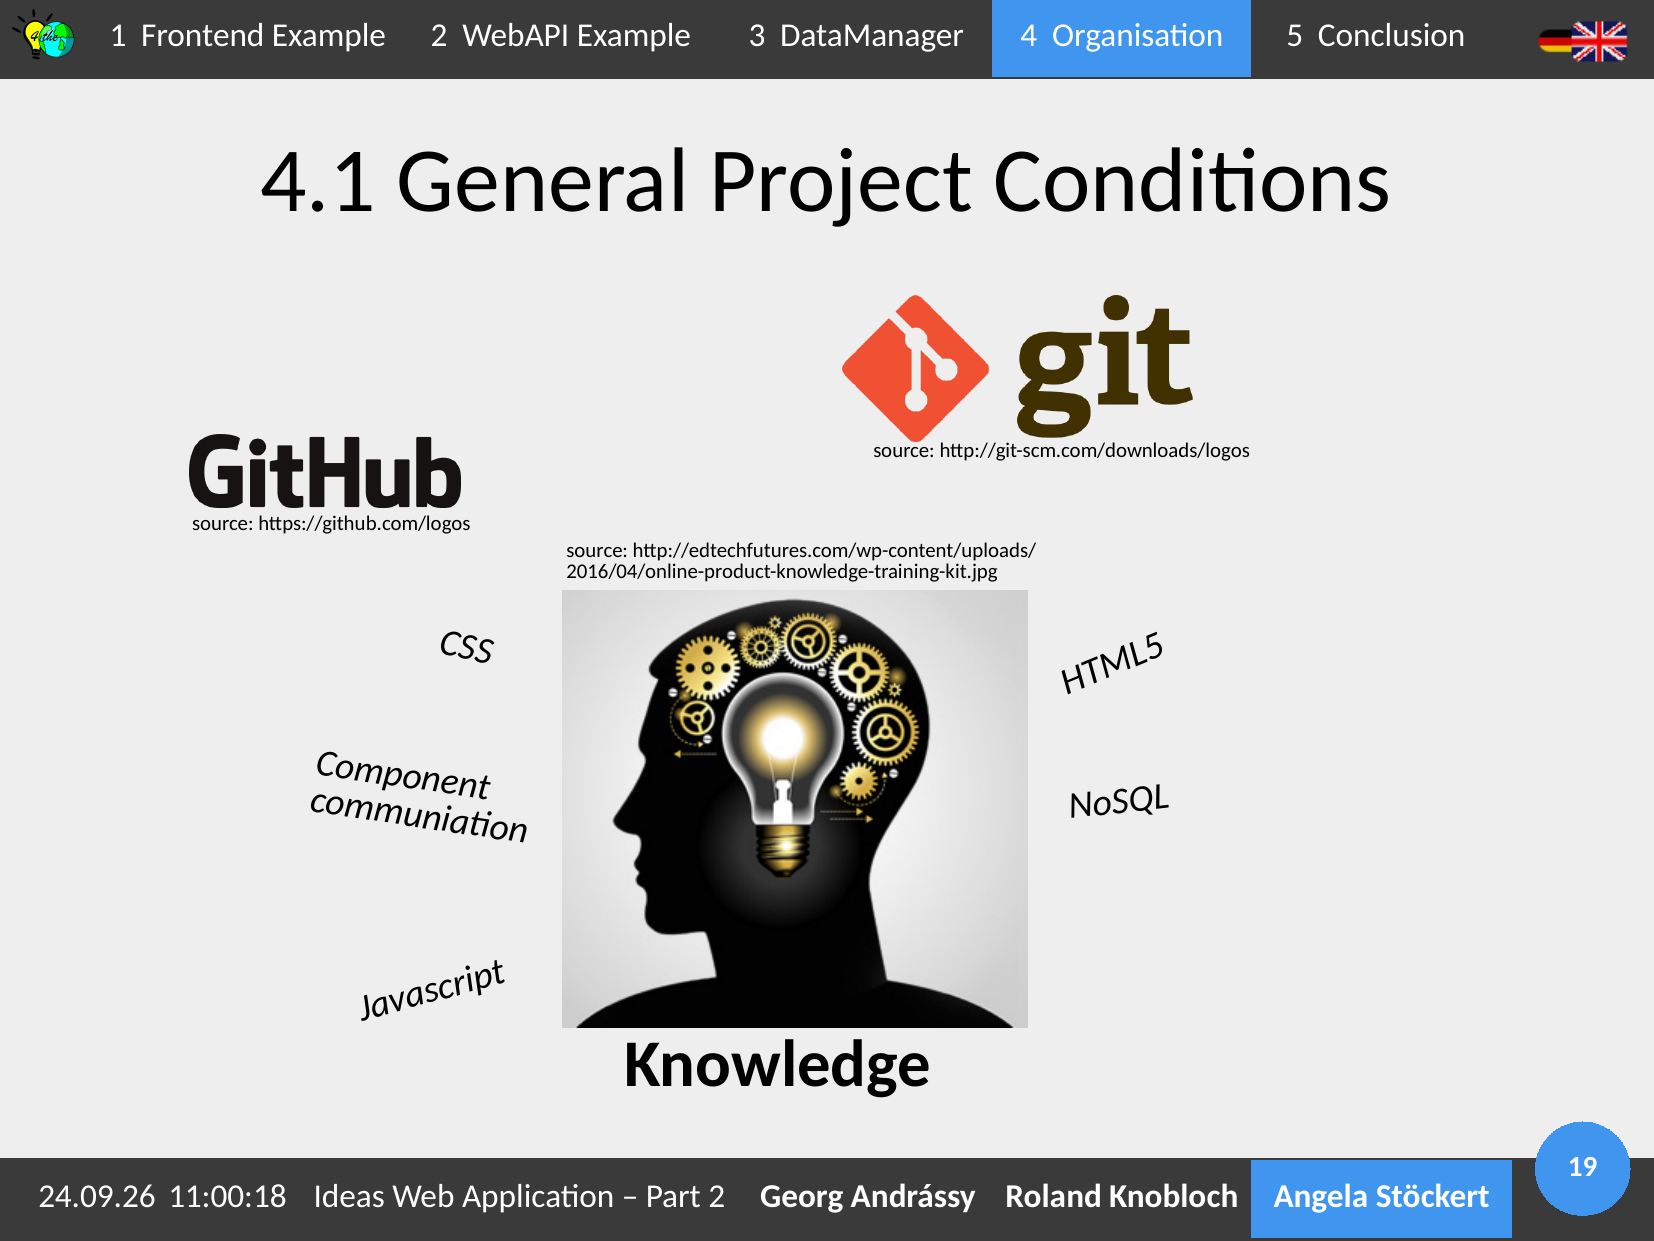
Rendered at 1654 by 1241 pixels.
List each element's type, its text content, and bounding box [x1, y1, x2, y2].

text_box Ideas Web Application – Part 2 [307, 1160, 733, 1238]
text_box Javascript [338, 911, 651, 1049]
picture [562, 601, 1028, 1028]
text_box source: https://github.com/logos [177, 507, 524, 548]
text_box CSS [418, 616, 674, 725]
text_box 3 DataManager [720, 0, 992, 77]
text_box HTML5 [1039, 536, 1380, 724]
text_box source: http://git-scm.com/downloads/logos [858, 434, 1287, 475]
text_box 1 Frontend Example [94, 0, 401, 77]
text_box 2 WebAPI Example [401, 0, 720, 77]
text_box Georg Andrássy [744, 1160, 992, 1238]
text_box 4 Organisation [992, 0, 1251, 77]
text_box source: http://edtechfutures.com/wp-content/uploads/ 2016/04/online-product-knowledge-training-kit.jpg [551, 534, 1070, 601]
title 4.1 General Project Conditions [82, 106, 1571, 272]
text_box NoSQL [1051, 751, 1364, 846]
text_box Roland Knobloch [992, 1160, 1251, 1238]
picture [842, 295, 1193, 442]
text_box Knowledge [609, 1021, 1082, 1119]
text_box Component communiation [289, 737, 568, 882]
picture [189, 434, 461, 507]
text_box 5 Conclusion [1251, 0, 1501, 77]
picture [2, 0, 83, 79]
text_box Angela Stöckert [1251, 1160, 1512, 1238]
picture [1536, 18, 1629, 64]
